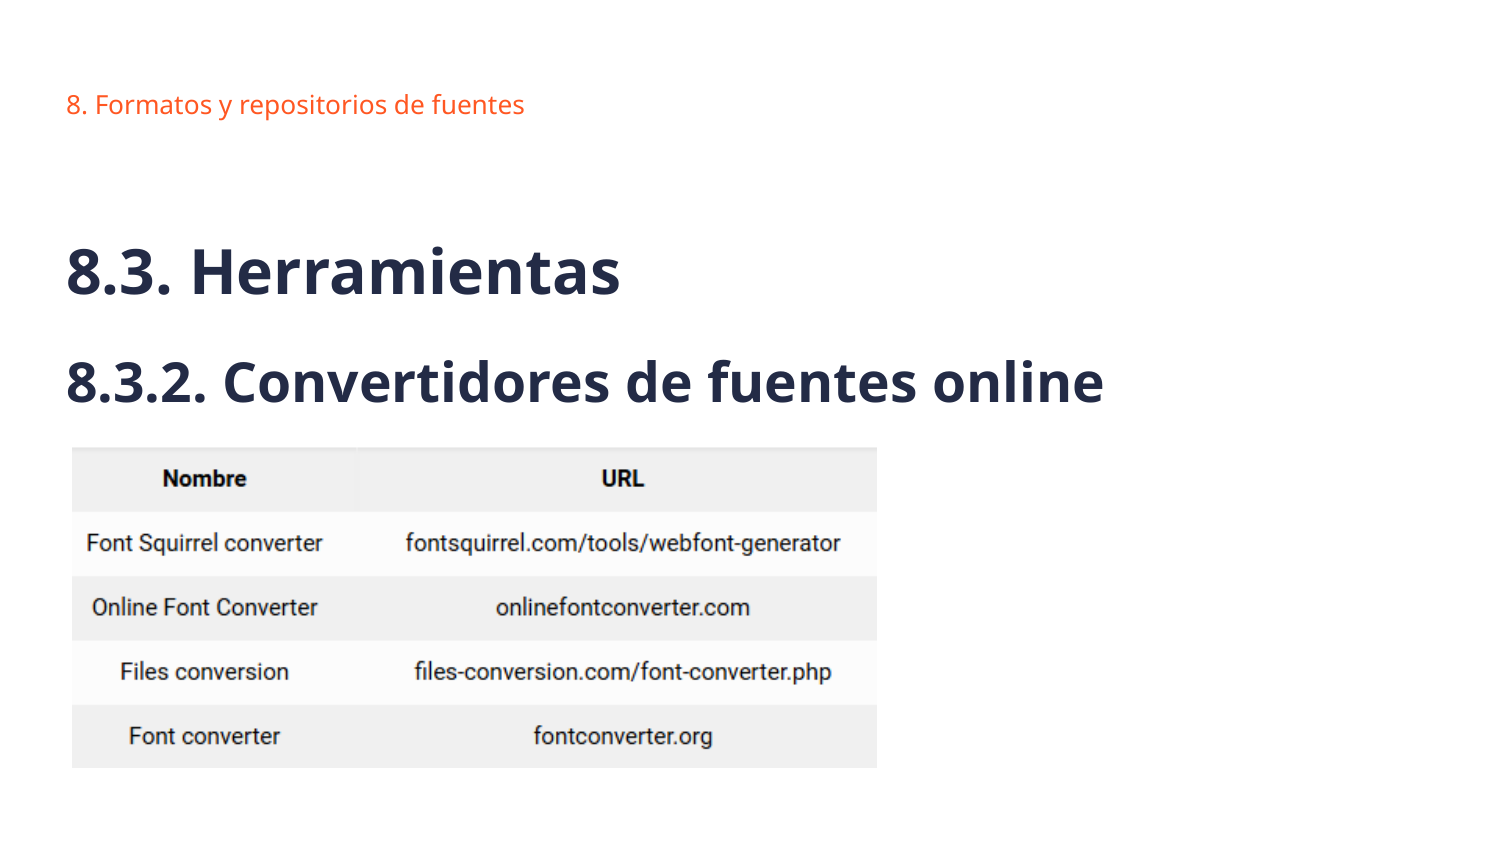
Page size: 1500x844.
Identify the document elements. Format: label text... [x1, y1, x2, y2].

title 8. Formatos y repositorios de fuentes [51, 72, 1449, 167]
picture [72, 443, 877, 768]
list 8.3. Herramientas 8.3.2. Convertidores de fuentes online [51, 189, 1449, 750]
